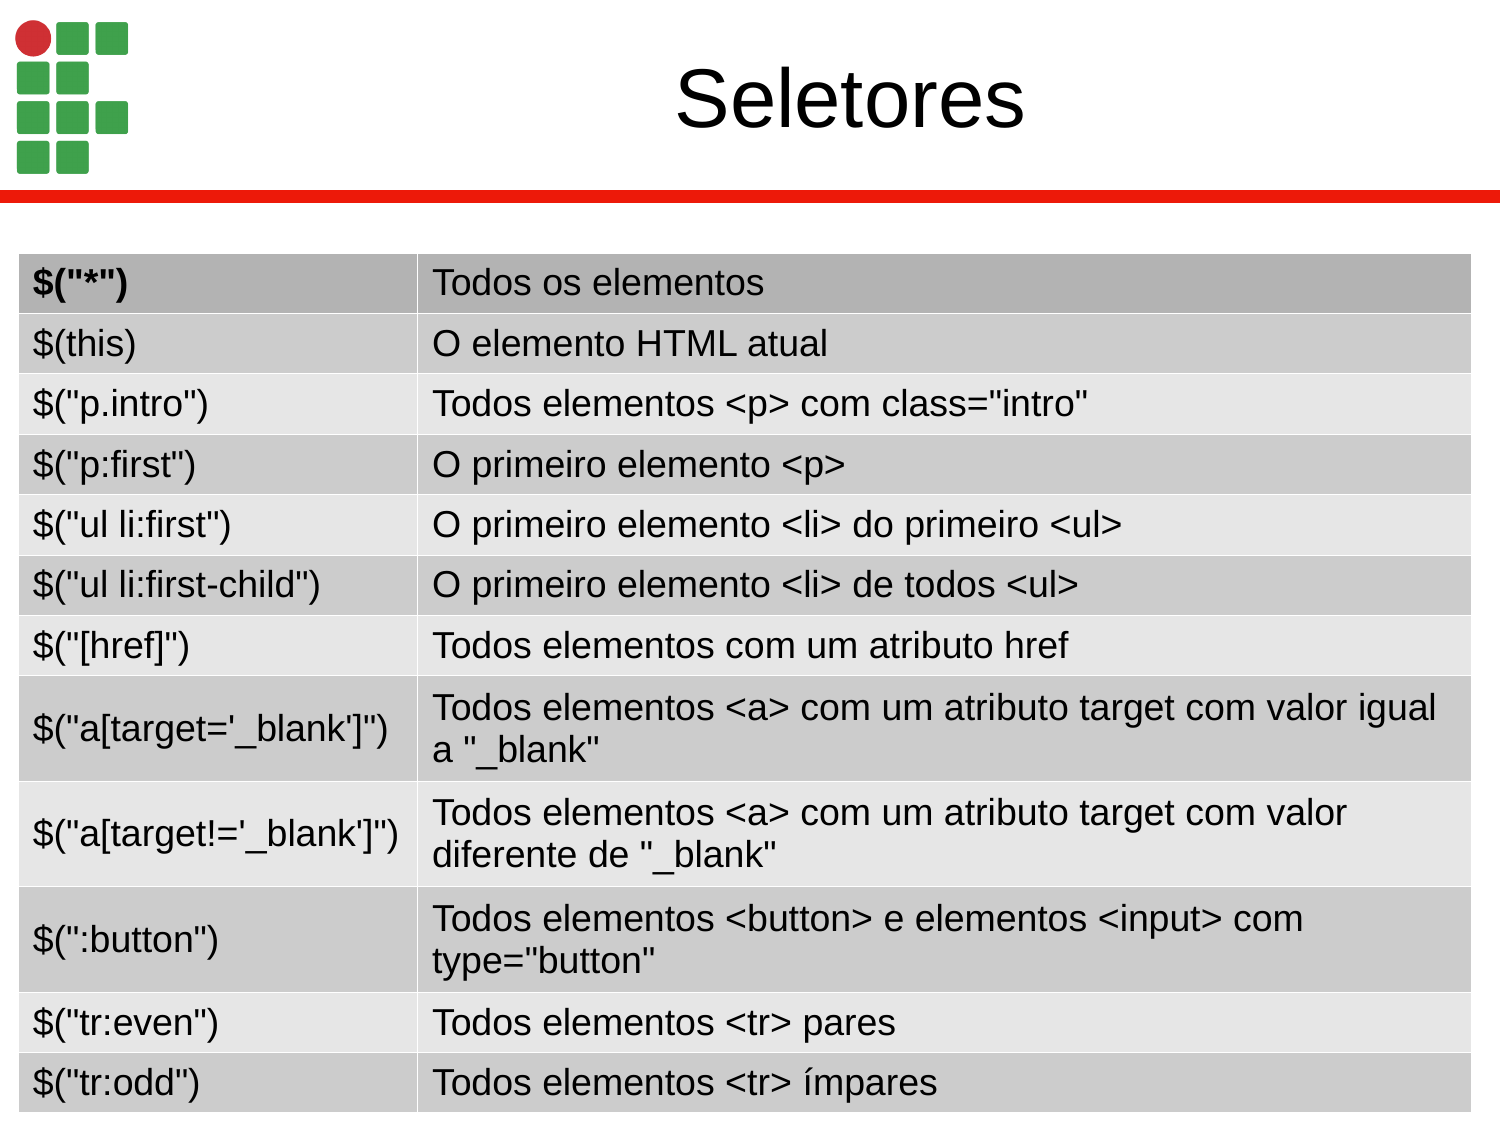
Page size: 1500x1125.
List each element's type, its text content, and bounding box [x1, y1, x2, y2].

table_cell $("ul li:first") [19, 495, 417, 555]
table_cell $(":button") [19, 887, 417, 992]
table_cell $("a[target='_blank']") [19, 676, 417, 781]
table_cell Todos elementos <p> com class="intro" [418, 374, 1471, 434]
table_cell $("tr:odd") [19, 1053, 417, 1112]
table_cell $("p:first") [19, 435, 417, 494]
table_cell Todos elementos <button> e elementos <input> com type="button" [418, 887, 1471, 992]
table_cell O primeiro elemento <p> [418, 435, 1471, 494]
table_cell O primeiro elemento <li> do primeiro <ul> [418, 495, 1471, 555]
table_cell Todos elementos <tr> ímpares [418, 1053, 1471, 1112]
table_cell Todos elementos <tr> pares [418, 993, 1471, 1052]
table_cell Todos elementos <a> com um atributo target com valor diferente de "_blank" [418, 782, 1471, 886]
table_cell $(this) [19, 314, 417, 373]
table_cell Todos elementos com um atributo href [418, 616, 1471, 675]
table_header Todos os elementos [418, 254, 1471, 313]
table_cell $("a[target!='_blank']") [19, 782, 417, 886]
table_cell $("ul li:first-child") [19, 556, 417, 615]
title Seletores [230, 0, 1471, 202]
table_cell Todos elementos <a> com um atributo target com valor igual a "_blank" [418, 676, 1471, 781]
table_cell O primeiro elemento <li> de todos <ul> [418, 556, 1471, 615]
table_cell $("[href]") [19, 616, 417, 675]
table_header $("*") [19, 254, 417, 313]
table_cell $("tr:even") [19, 993, 417, 1052]
table_cell $("p.intro") [19, 374, 417, 434]
table_cell O elemento HTML atual [418, 314, 1471, 373]
picture [14, 16, 130, 178]
